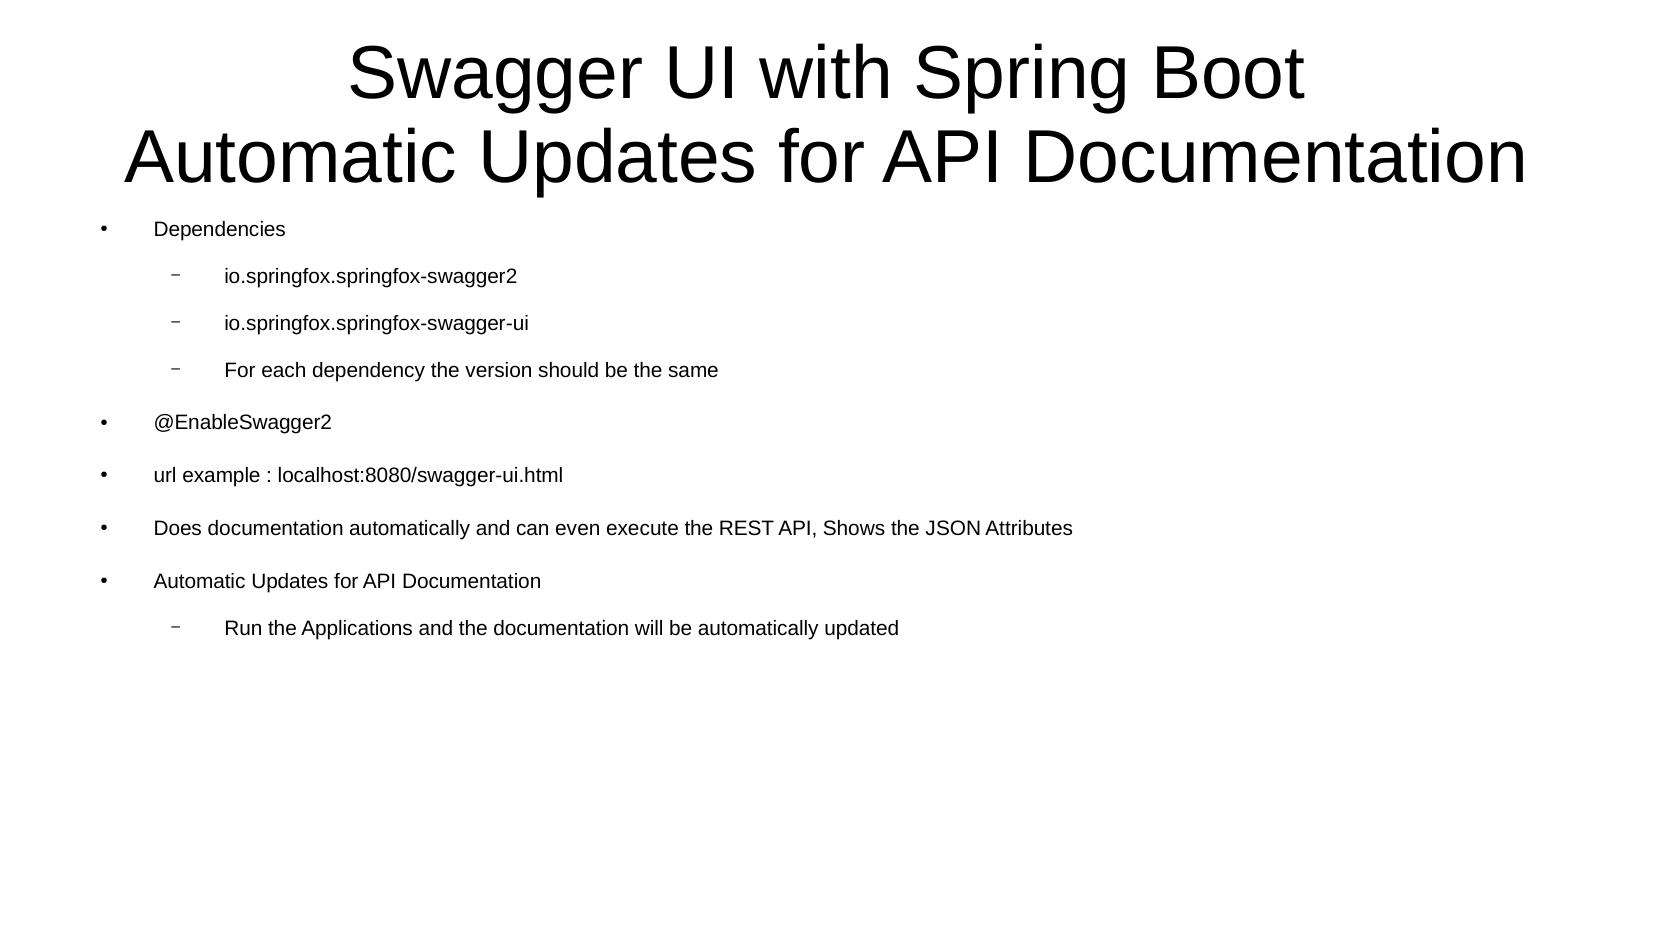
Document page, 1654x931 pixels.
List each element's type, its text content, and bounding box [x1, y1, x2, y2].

list Dependencies io.springfox.springfox-swagger2 io.springfox.springfox-swagger-ui For each dependency the version should be the same @EnableSwagger2 url example : localhost:8080/swagger-ui.html Does documentation automatically and can even execute the REST API, Shows the JSON Attributes Automatic Updates for API Documentation Run the Applications and the documentation will be automatically updated [82, 217, 1636, 916]
title Swagger UI with Spring Boot Automatic Updates for API Documentation [82, 30, 1571, 199]
